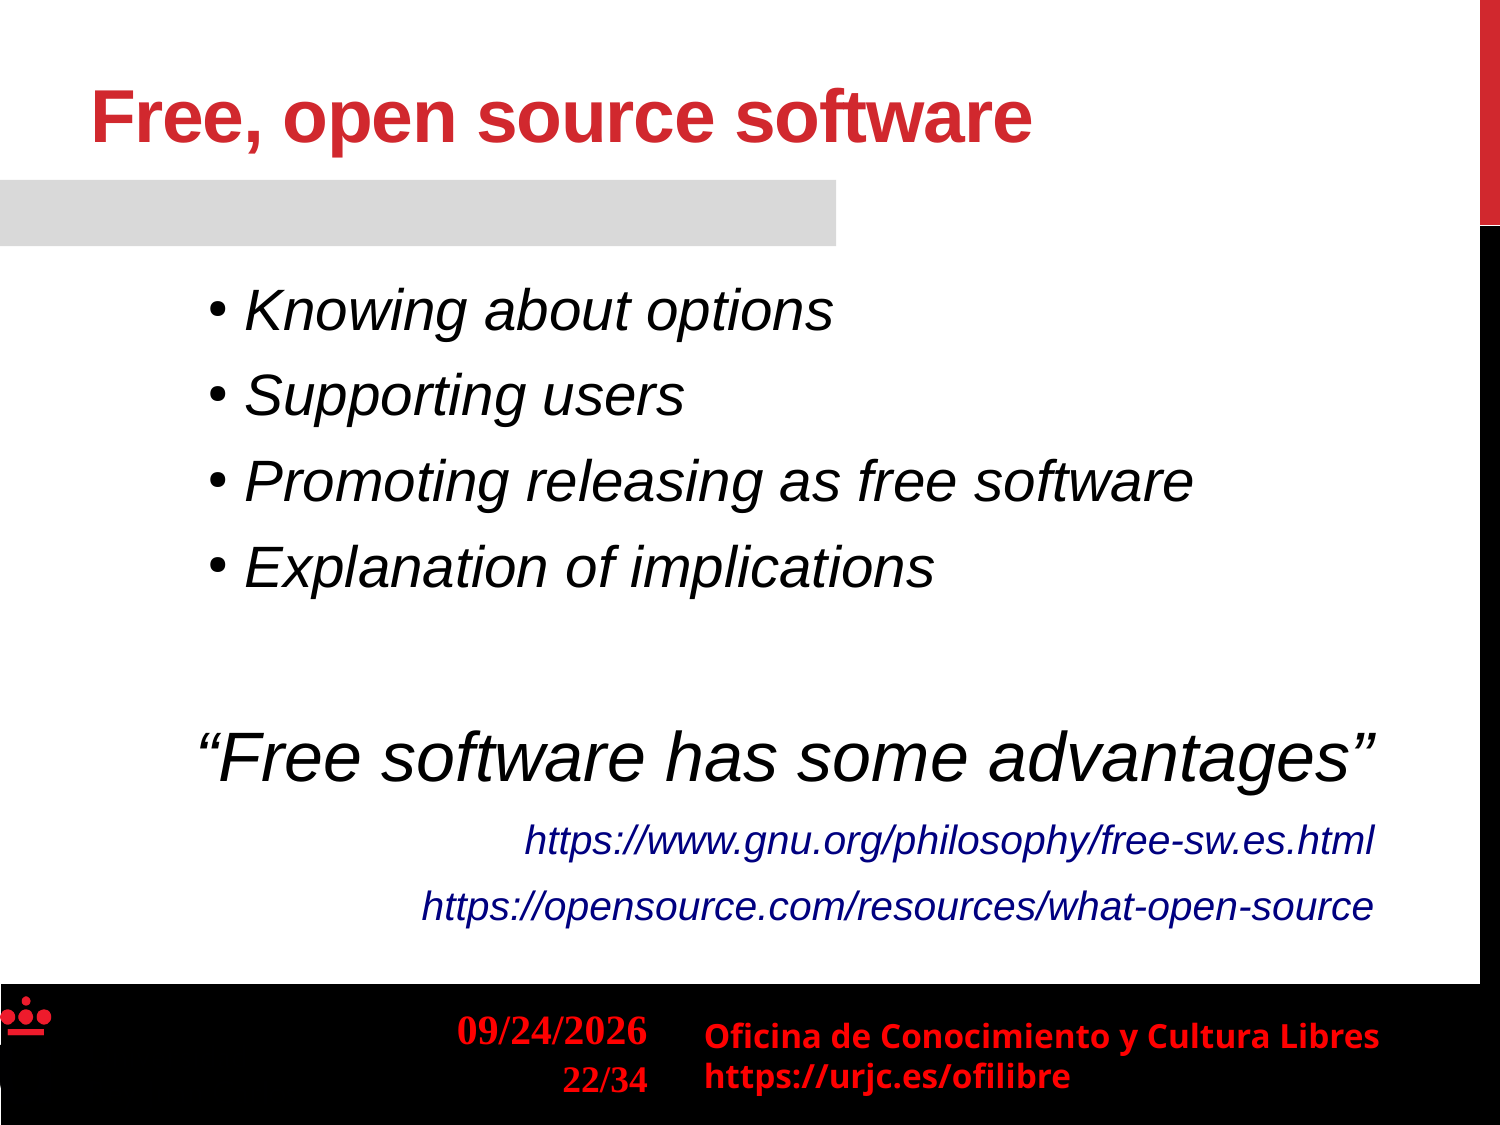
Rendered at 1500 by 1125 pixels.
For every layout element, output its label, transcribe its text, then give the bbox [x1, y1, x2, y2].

list Knowing about options Supporting users Promoting releasing as free software Explanation of implications “Free software has some advantages” https://www.gnu.org/philosophy/free-sw.es.html https://opensource.com/resources/what-open-source [180, 270, 1396, 961]
title [75, 15, 1425, 172]
text_box Free, open source software [0, 24, 1326, 172]
